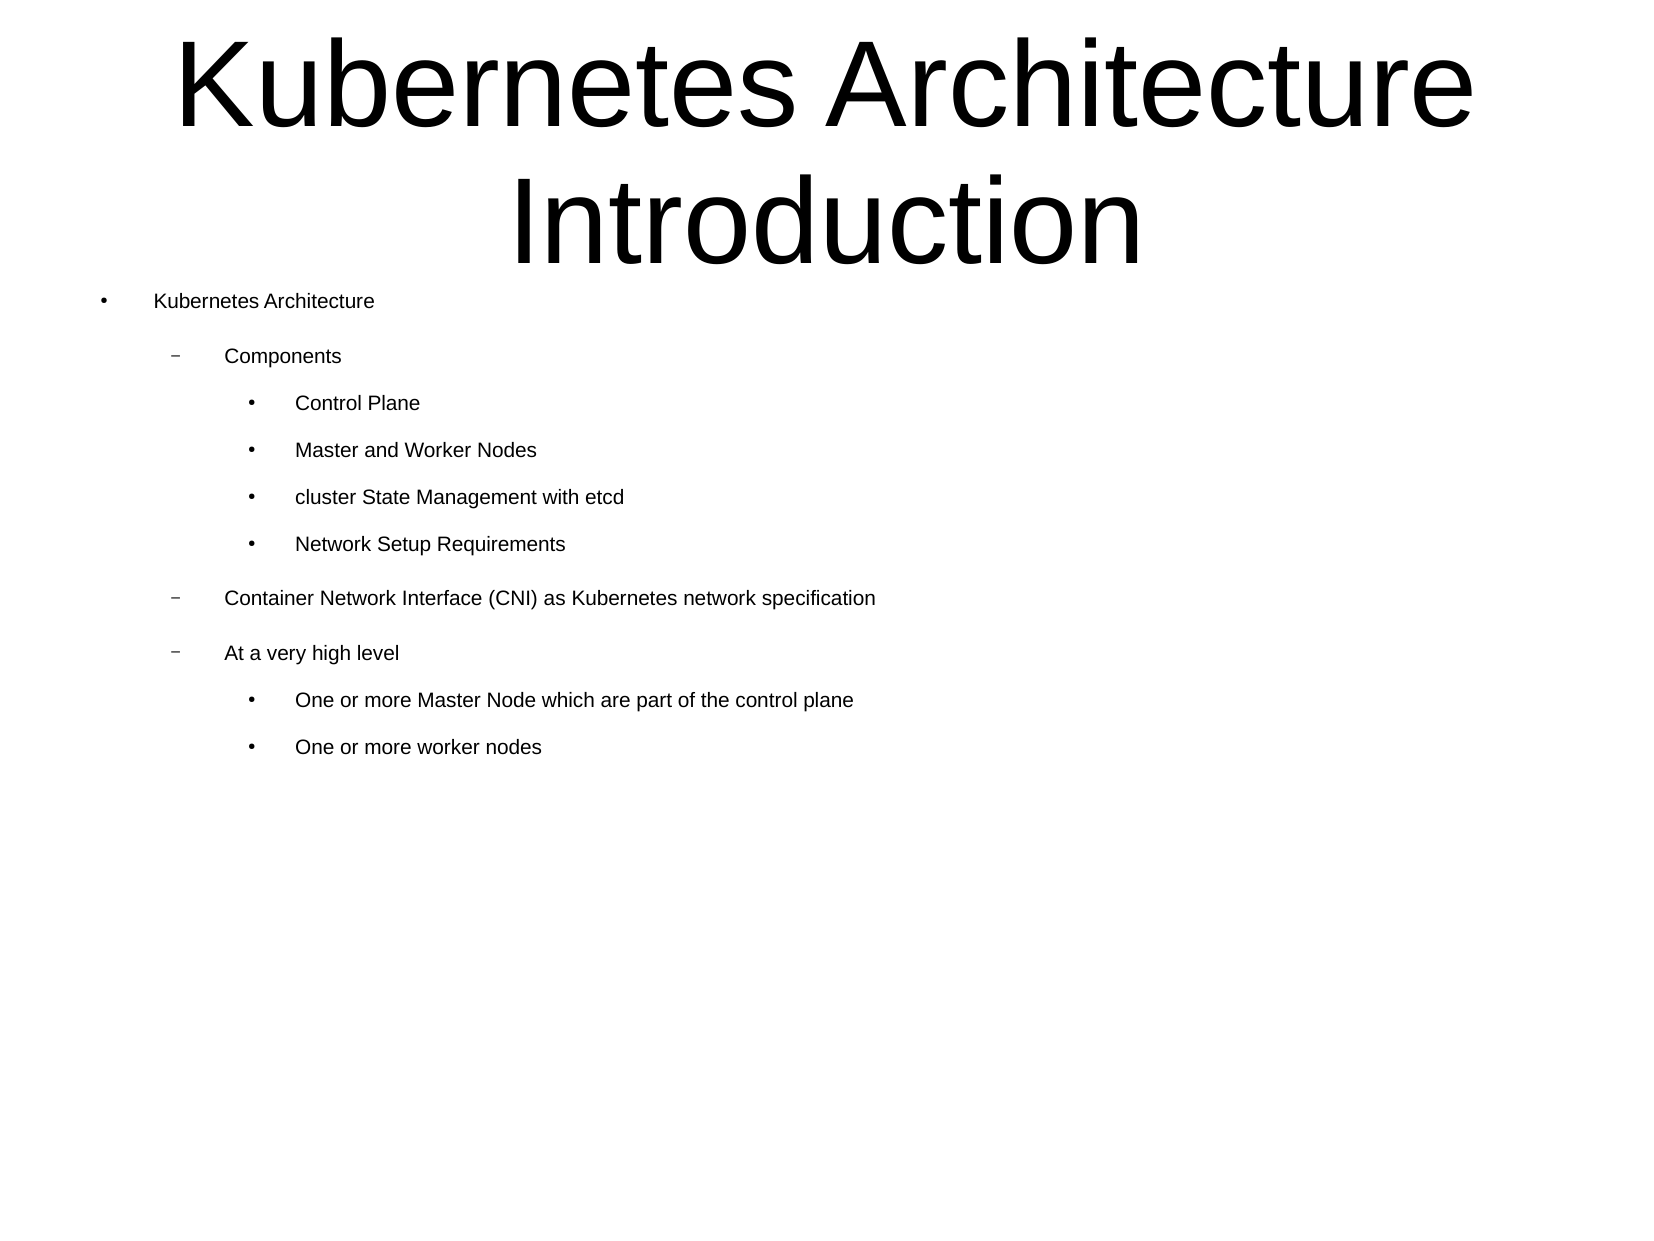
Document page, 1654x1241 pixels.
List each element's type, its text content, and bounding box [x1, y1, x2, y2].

list Kubernetes Architecture Components Control Plane Master and Worker Nodes cluster State Management with etcd Network Setup Requirements Container Network Interface (CNI) as Kubernetes network specification At a very high level One or more Master Node which are part of the control plane One or more worker nodes [82, 290, 1621, 1220]
title Kubernetes Architecture Introduction [82, 0, 1571, 290]
